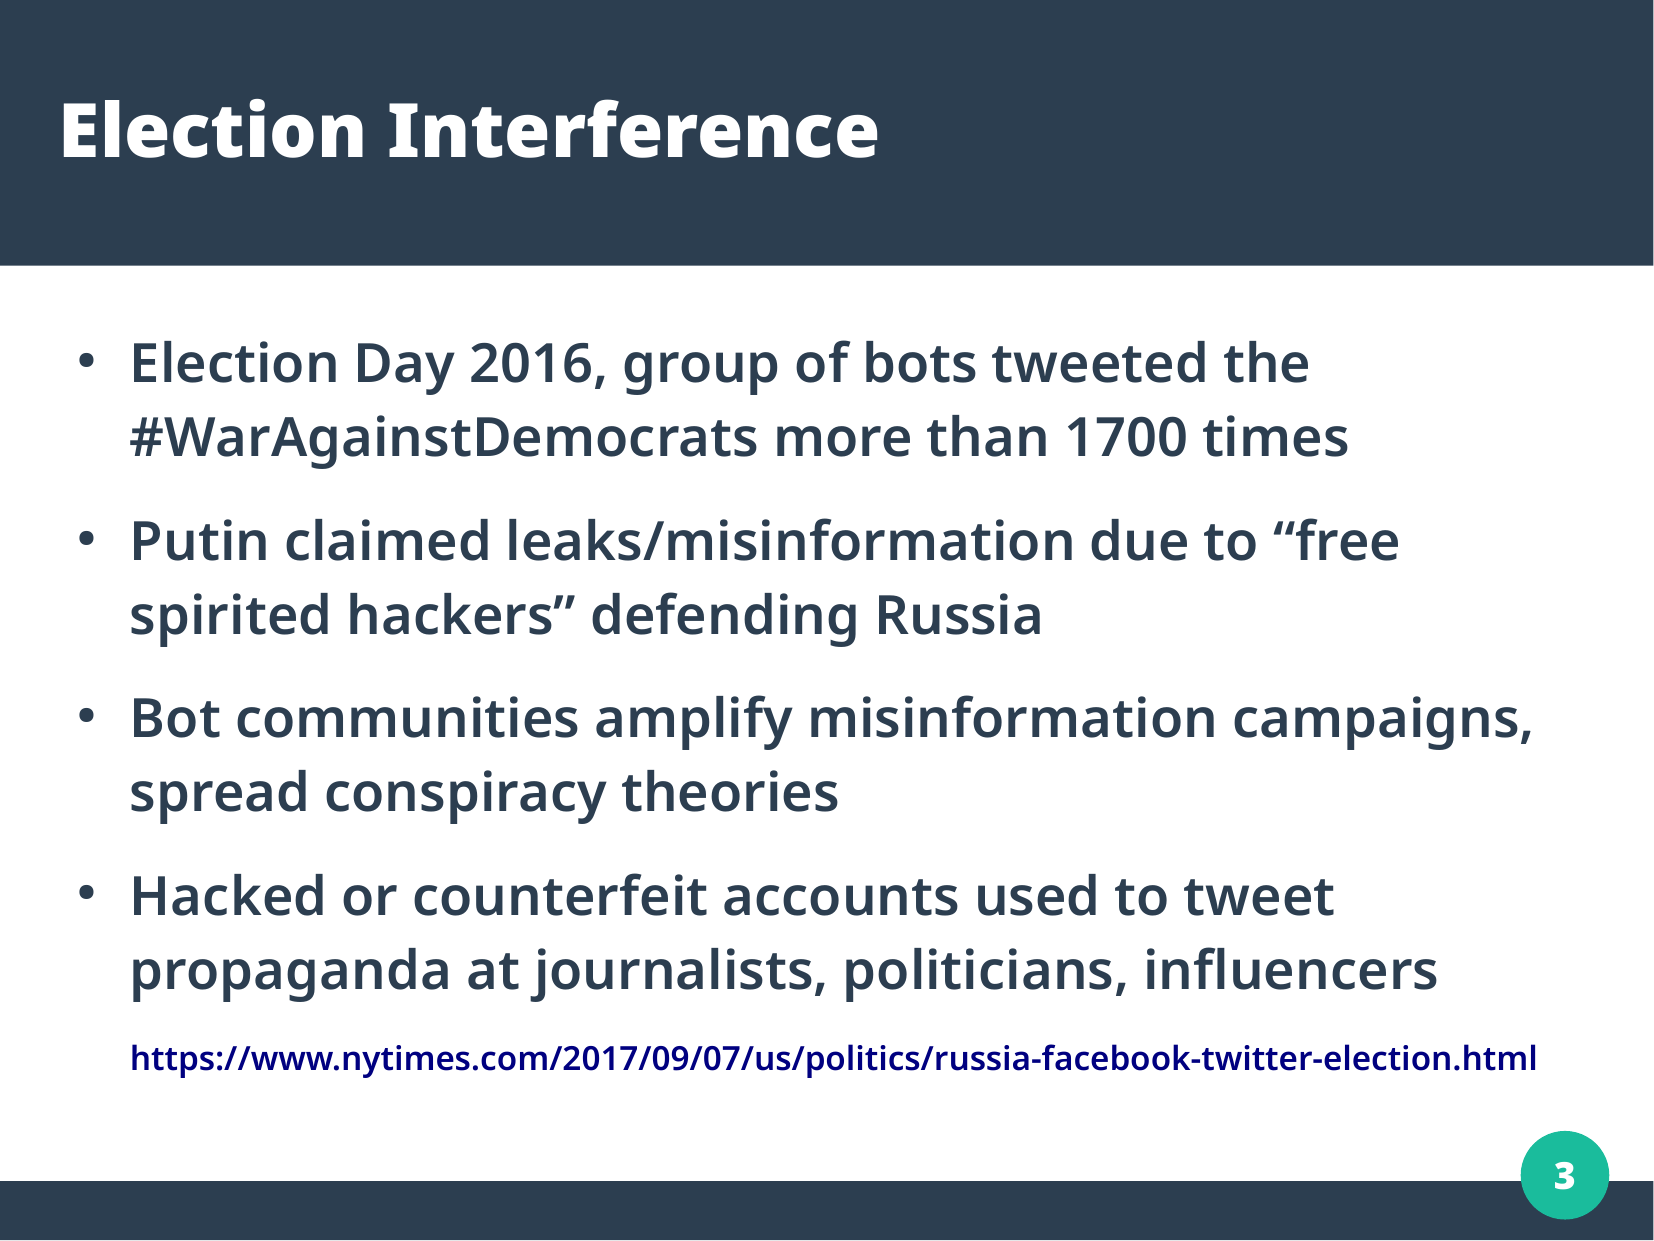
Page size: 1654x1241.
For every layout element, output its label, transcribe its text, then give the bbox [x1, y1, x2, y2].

title Election Interference [59, 49, 1595, 207]
list Election Day 2016, group of bots tweeted the #WarAgainstDemocrats more than 1700 times Putin claimed leaks/misinformation due to “free spirited hackers” defending Russia Bot communities amplify misinformation campaigns, spread conspiracy theories Hacked or counterfeit accounts used to tweet propaganda at journalists, politicians, influencers https://www.nytimes.com/2017/09/07/us/politics/russia-facebook-twitter-election.html [59, 324, 1595, 1152]
